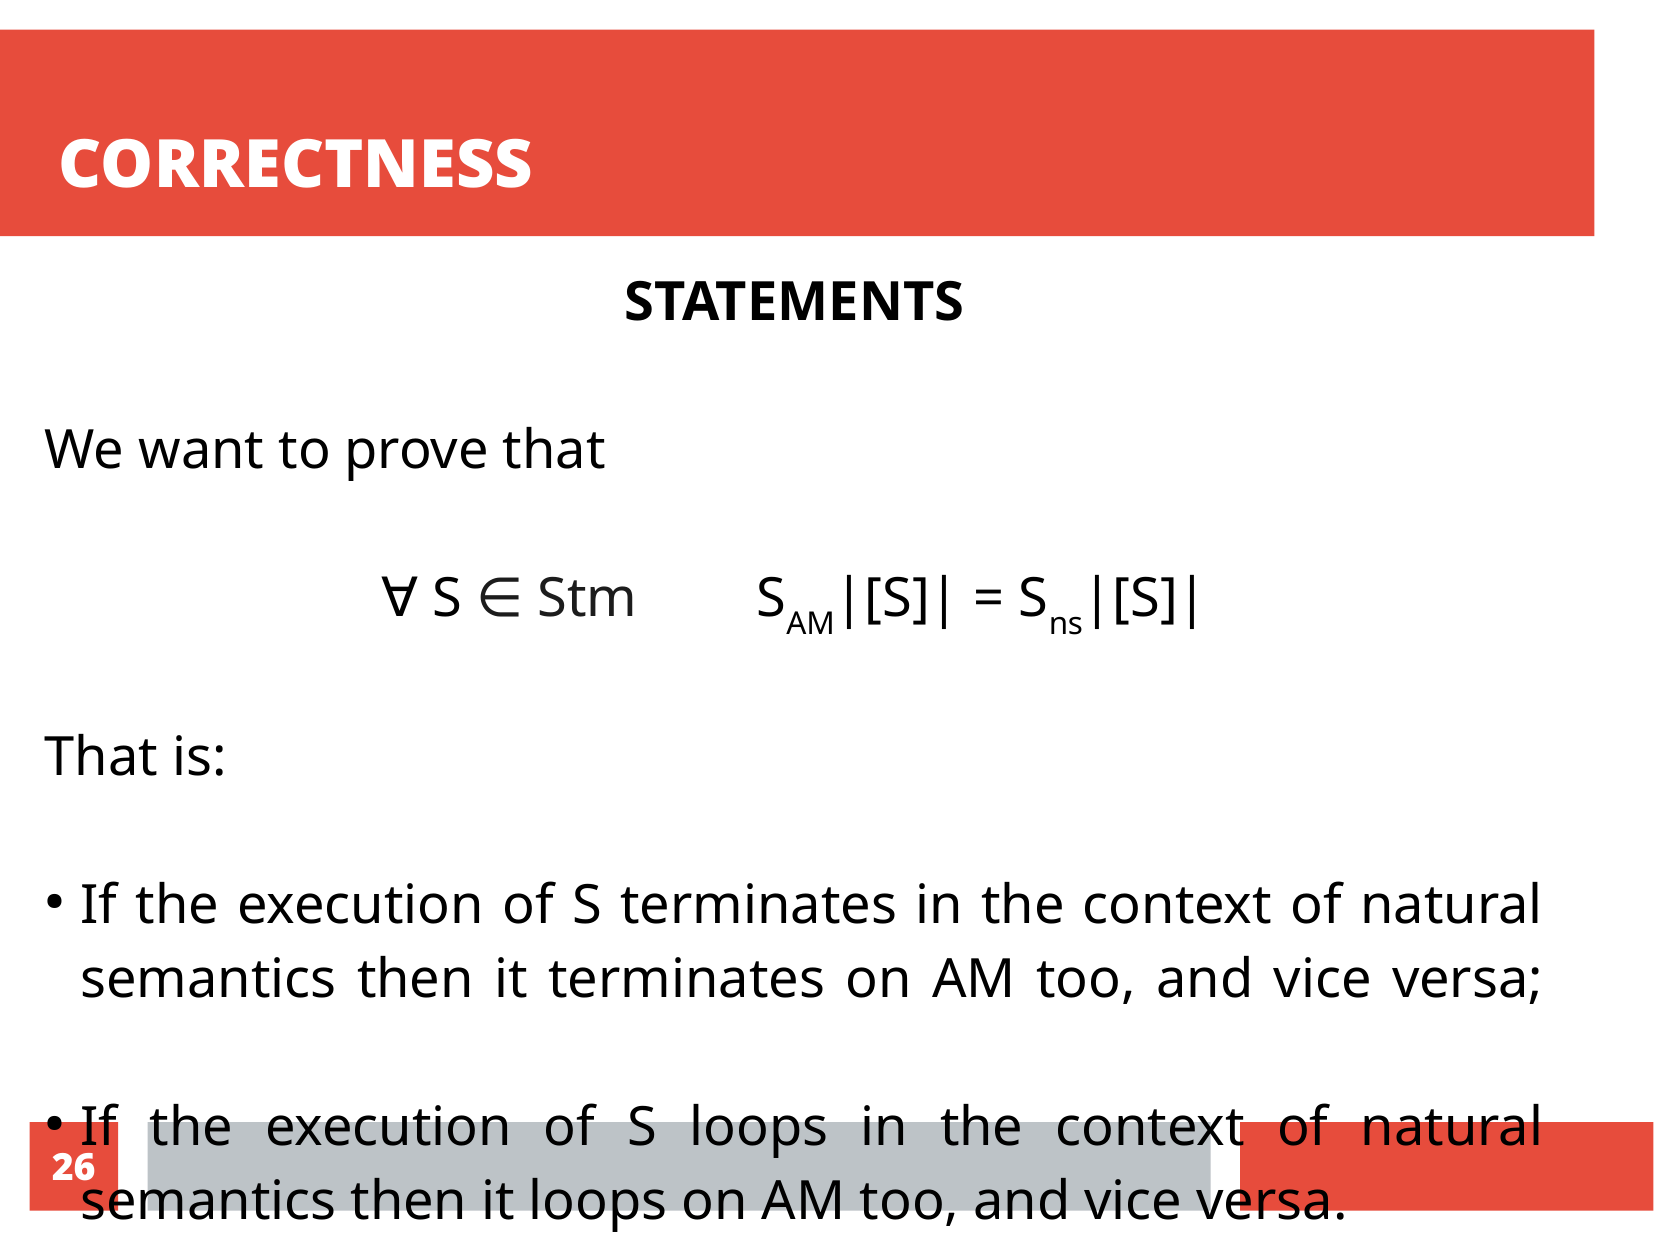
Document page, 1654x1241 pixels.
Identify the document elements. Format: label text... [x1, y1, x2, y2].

text_box STATEMENTS We want to prove that ∀ S ∈ Stm SAM|[S]| = Sns|[S]| That is: If the execution of S terminates in the context of natural semantics then it terminates on AM too, and vice versa; If the execution of S loops in the context of natural semantics then it loops on AM too, and vice versa. [30, 255, 1561, 1117]
title CORRECTNESS [59, 59, 1595, 207]
